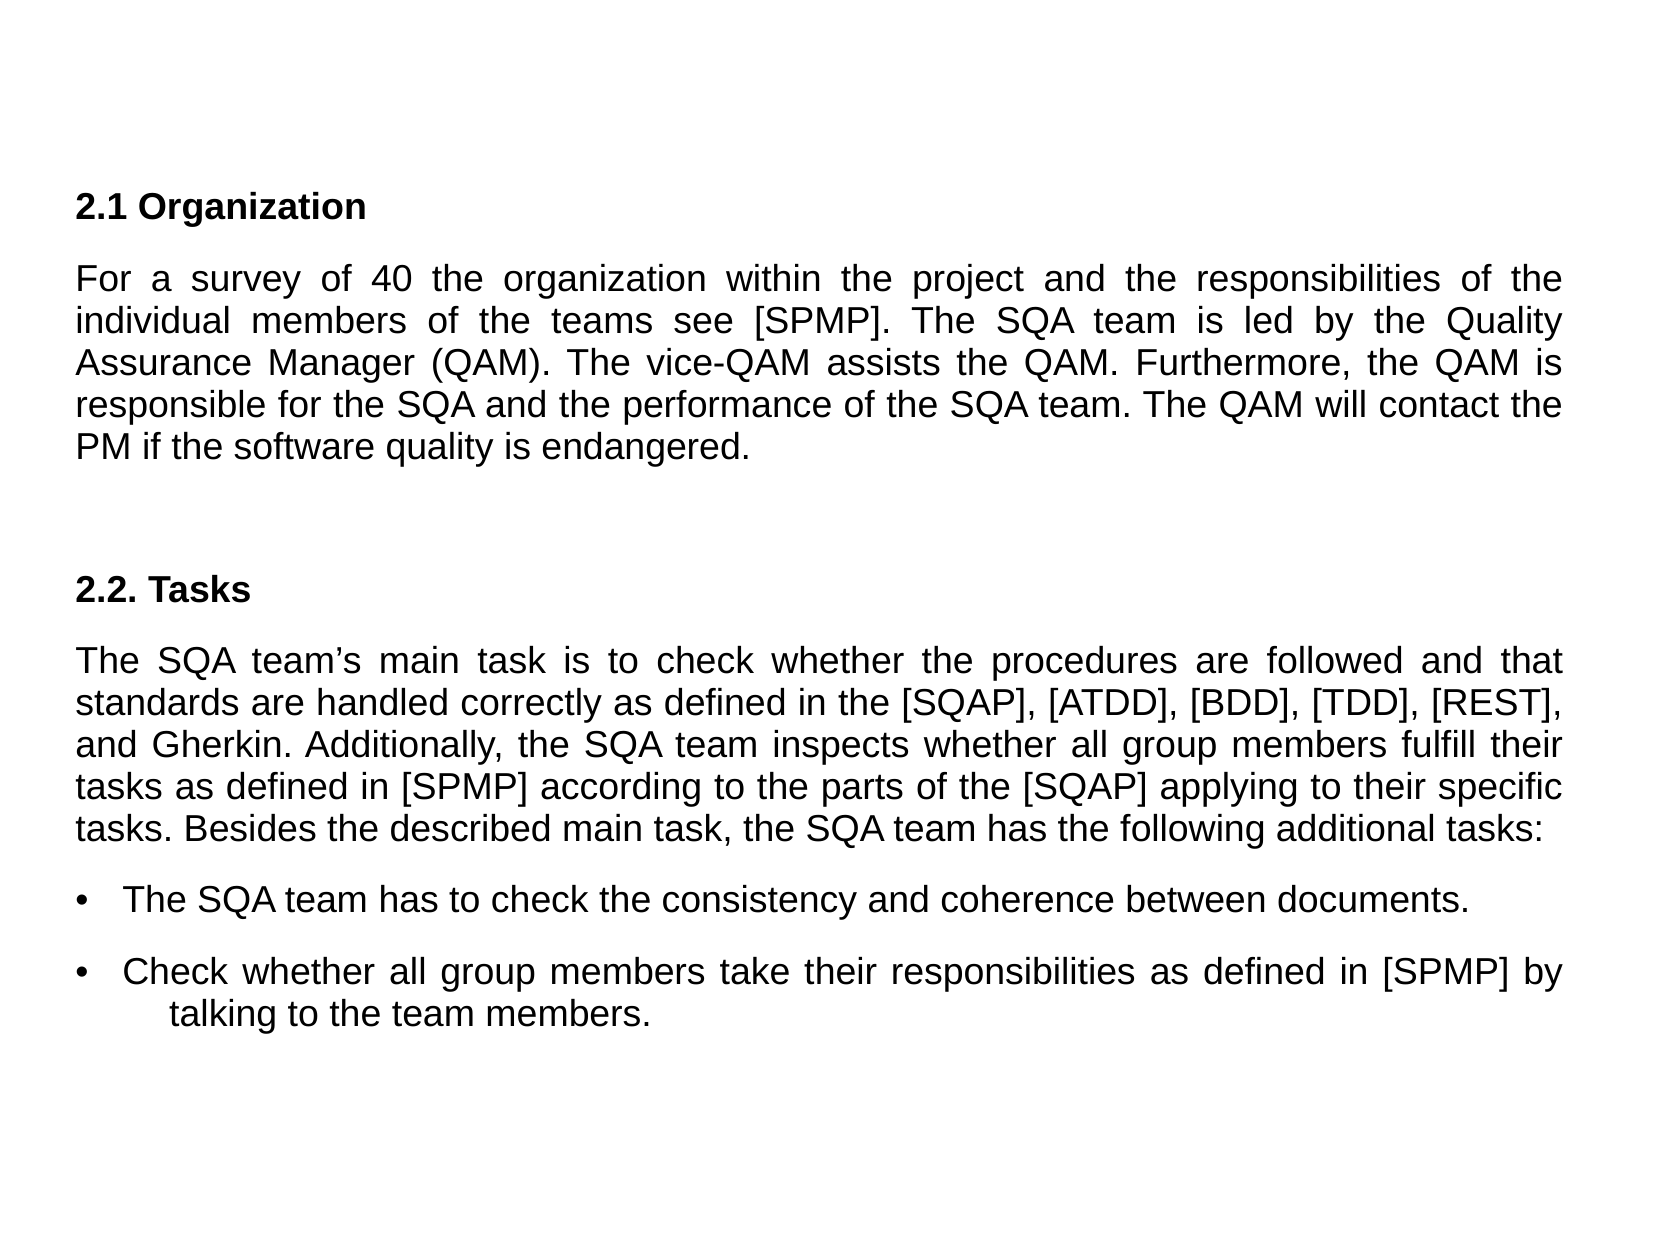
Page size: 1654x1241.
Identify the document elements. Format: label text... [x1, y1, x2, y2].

text_box 2.1 Organization For a survey of 40 the organization within the project and the responsibilities of the individual members of the teams see [SPMP]. The SQA team is led by the Quality Assurance Manager (QAM). The vice-QAM assists the QAM. Furthermore, the QAM is responsible for the SQA and the performance of the SQA team. The QAM will contact the PM if the software quality is endangered. 2.2. Tasks The SQA team’s main task is to check whether the procedures are followed and that standards are handled correctly as defined in the [SQAP], [ATDD], [BDD], [TDD], [REST], and Gherkin. Additionally, the SQA team inspects whether all group members fulfill their tasks as defined in [SPMP] according to the parts of the [SQAP] applying to their specific tasks. Besides the described main task, the SQA team has the following additional tasks: The SQA team has to check the consistency and coherence between documents. Check whether all group members take their responsibilities as defined in [SPMP] by talking to the team members. [75, 185, 1564, 1146]
